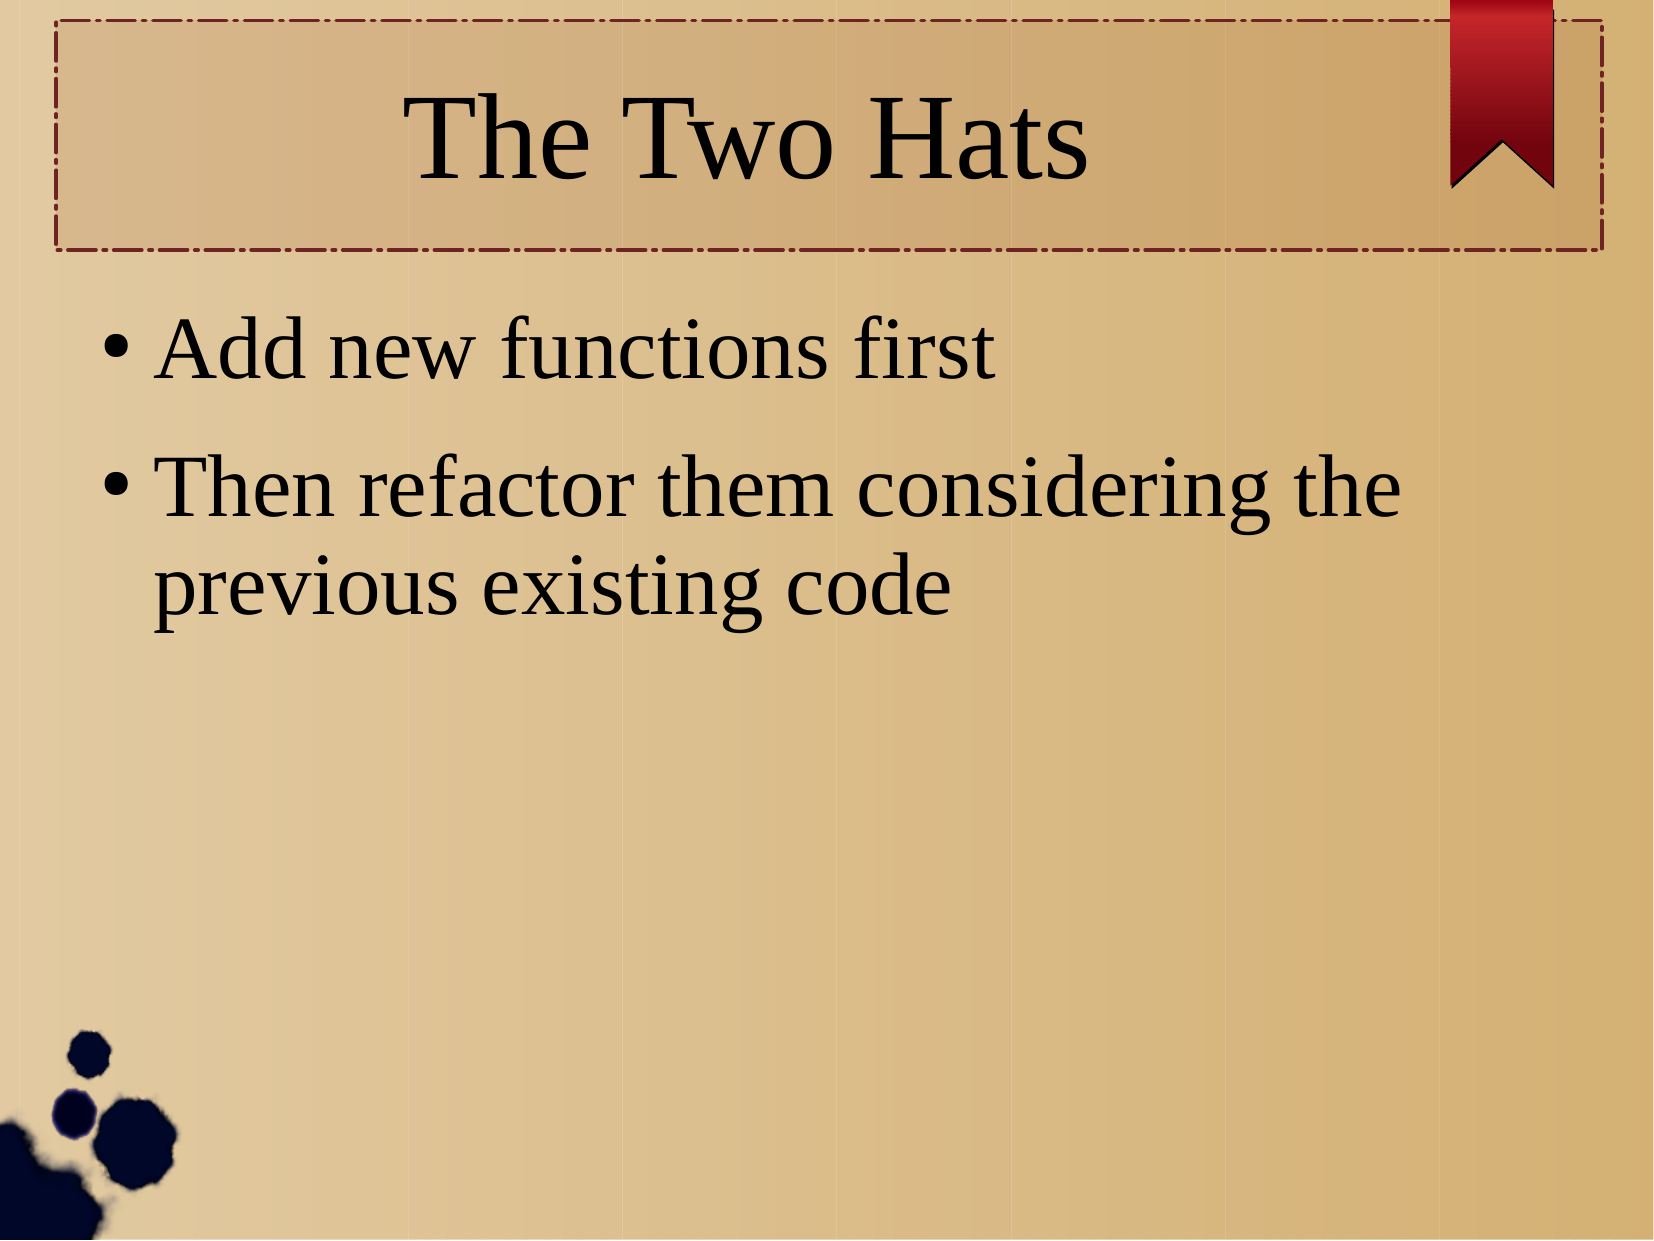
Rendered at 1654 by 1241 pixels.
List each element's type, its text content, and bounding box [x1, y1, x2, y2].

title The Two Hats [82, 47, 1412, 229]
list Add new functions first Then refactor them considering the previous existing code [82, 299, 1571, 1019]
